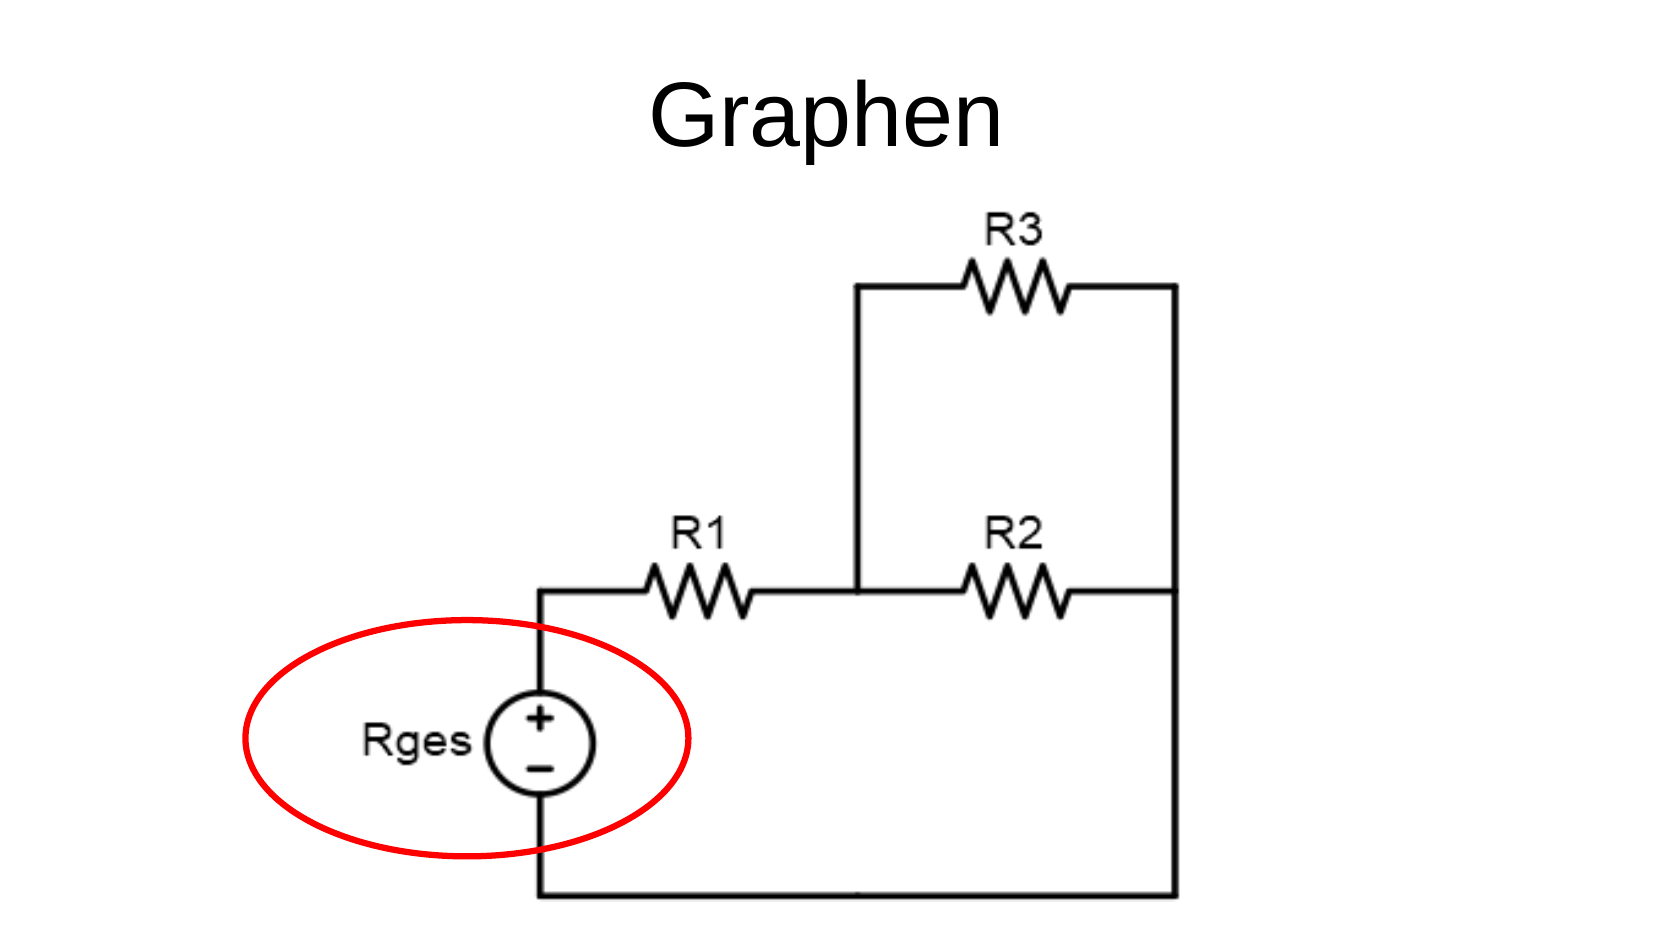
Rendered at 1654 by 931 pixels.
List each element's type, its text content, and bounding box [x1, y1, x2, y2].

title Graphen [82, 37, 1571, 193]
picture [354, 624, 685, 853]
picture [354, 173, 1182, 902]
